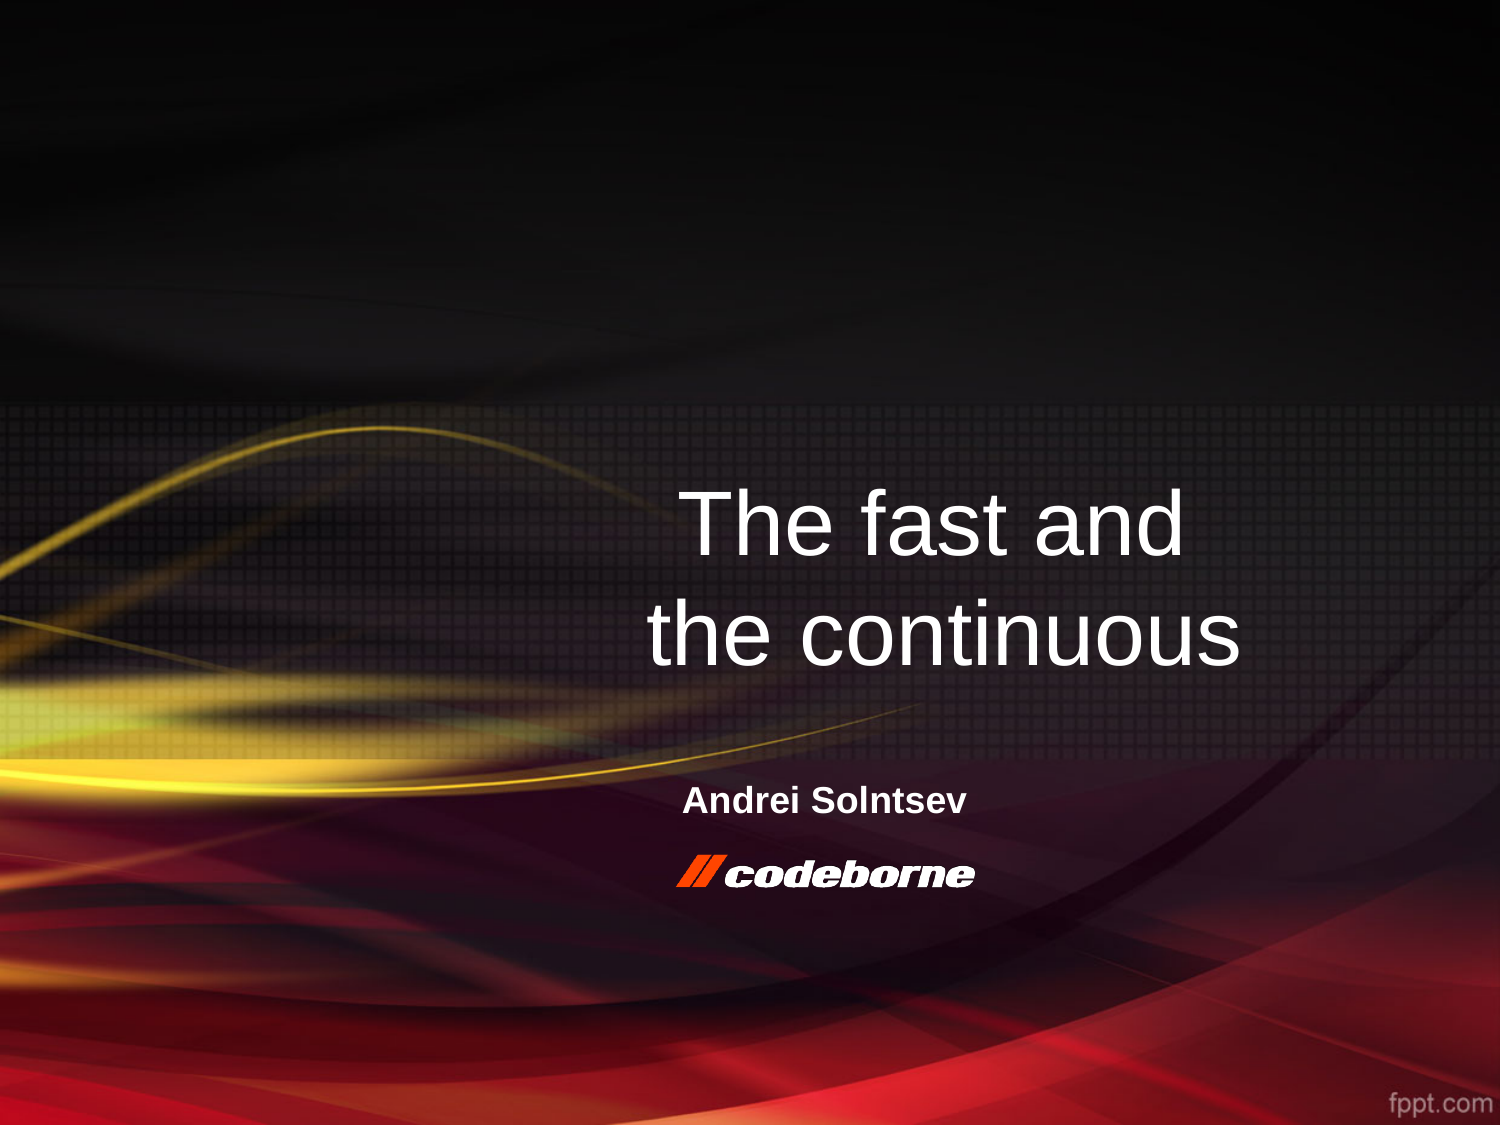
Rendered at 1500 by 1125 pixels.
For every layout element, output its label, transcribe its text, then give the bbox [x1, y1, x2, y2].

title The fast and the continuous [631, 456, 1441, 546]
picture [0, 0, 1500, 1125]
text_box Andrei Solntsev [631, 757, 1152, 840]
